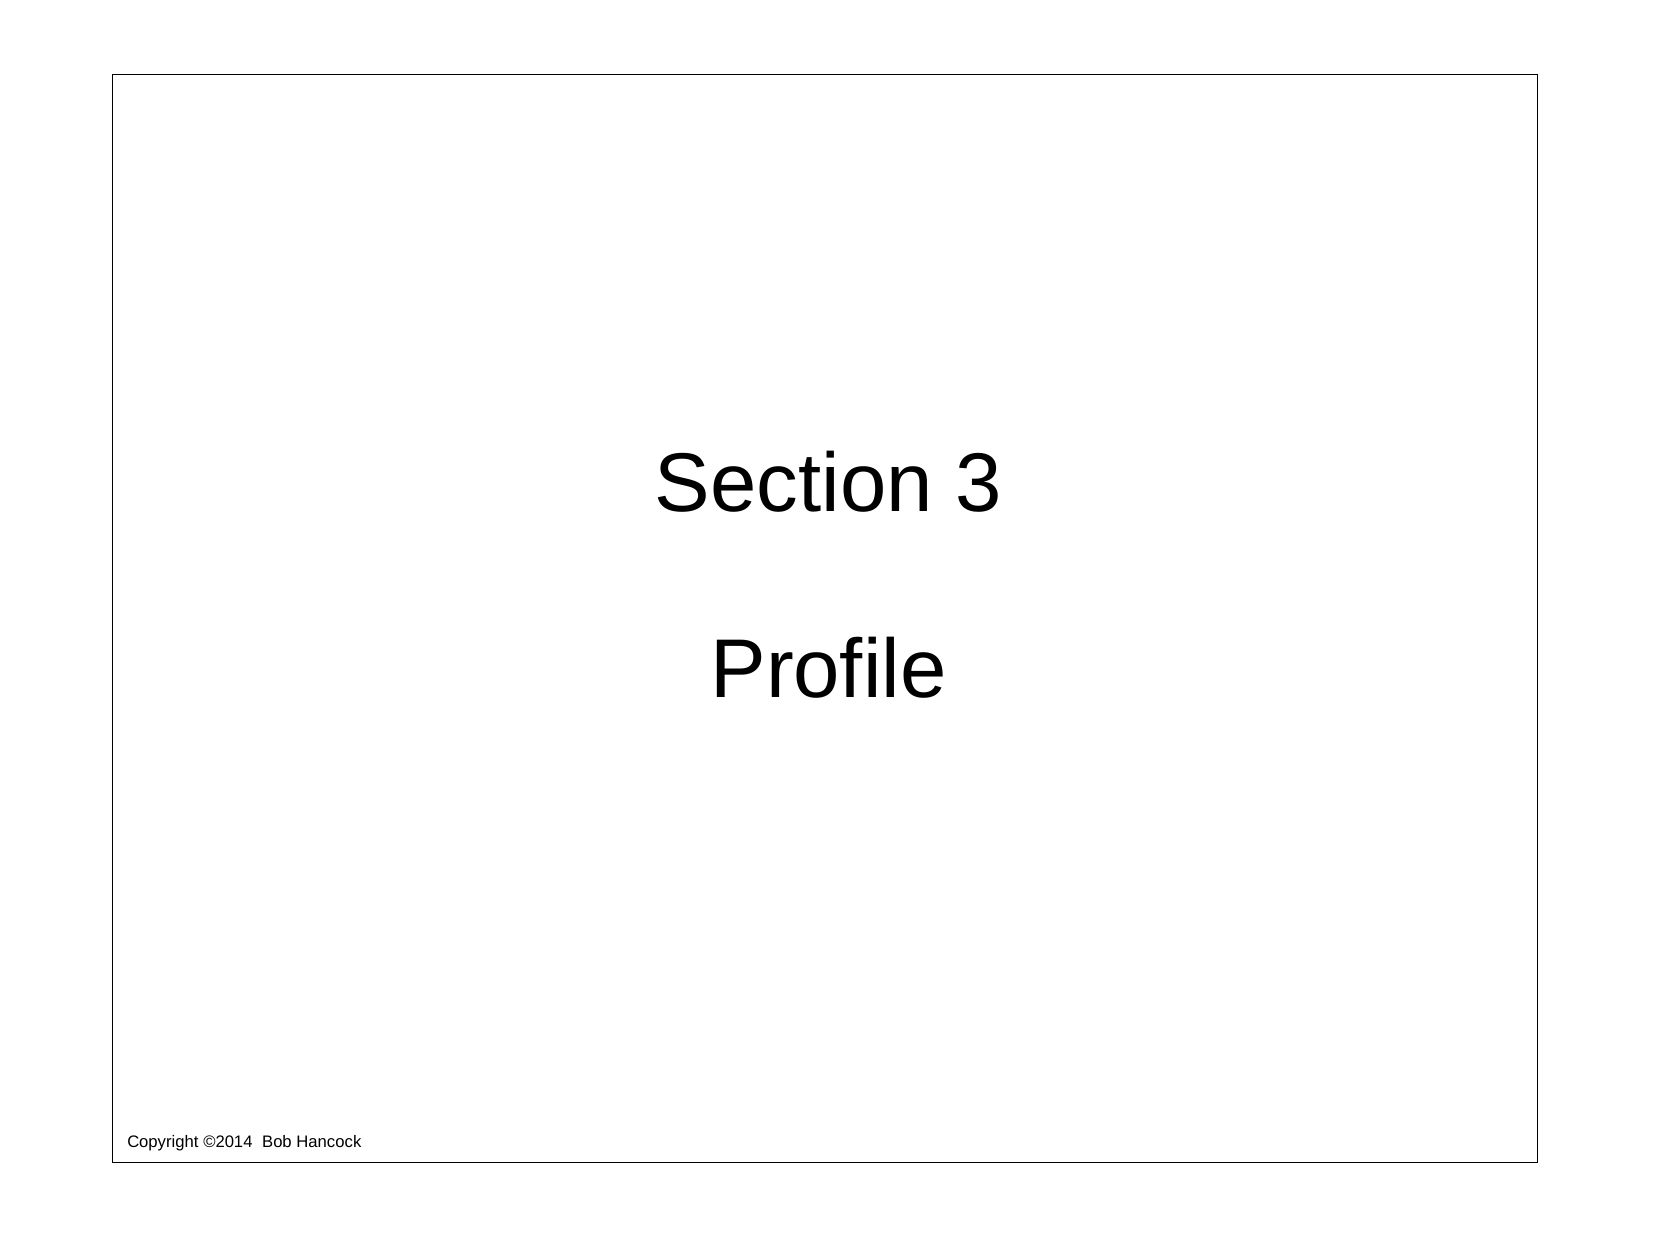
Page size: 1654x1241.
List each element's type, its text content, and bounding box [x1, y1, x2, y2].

subtitle Section 3 Profile [251, 164, 1407, 1099]
text_box Copyright ©2014 Bob Hancock [112, 1125, 377, 1159]
